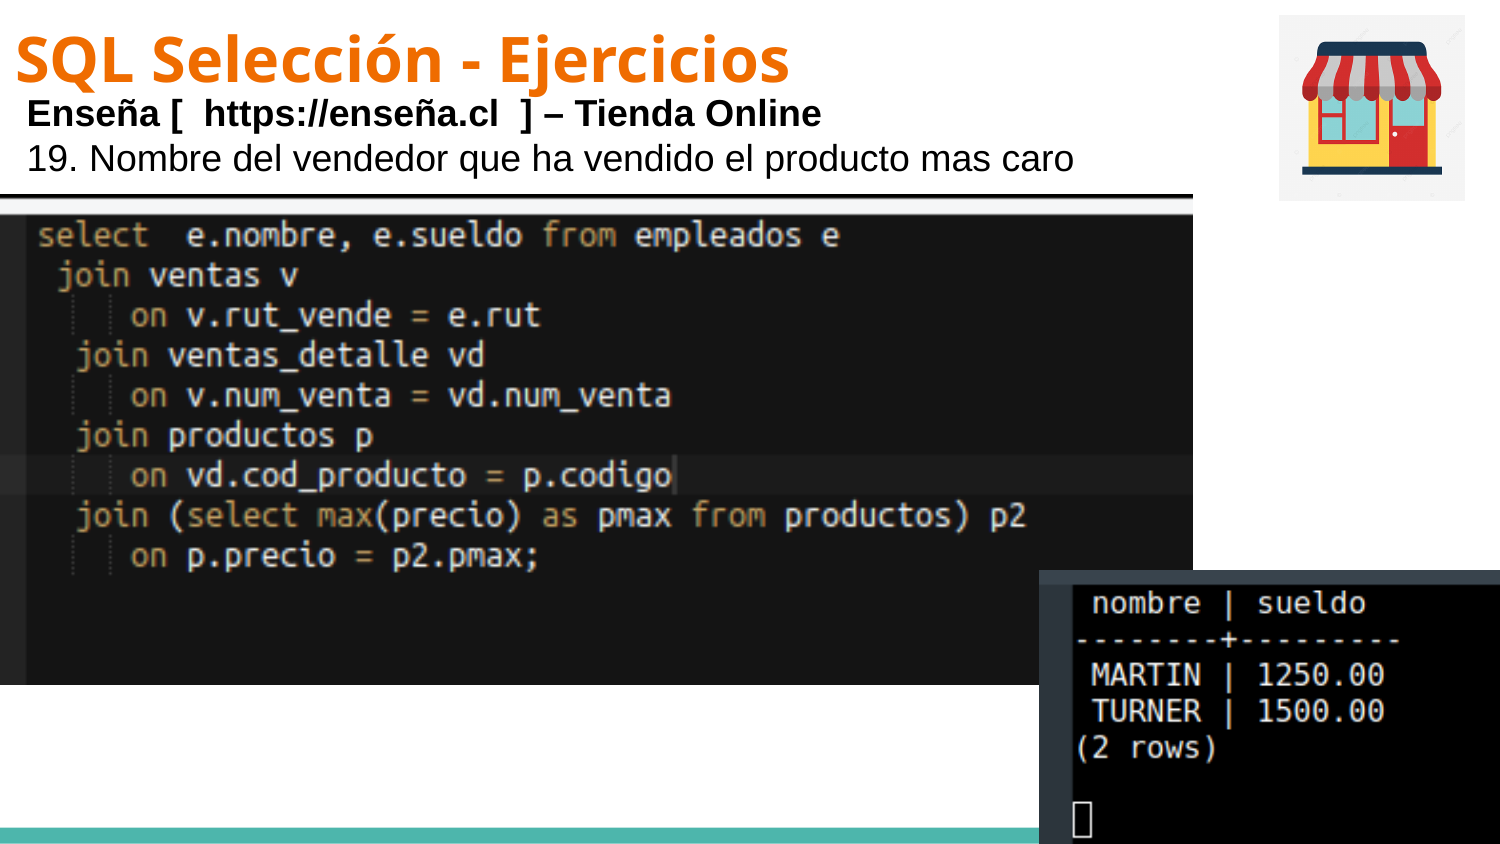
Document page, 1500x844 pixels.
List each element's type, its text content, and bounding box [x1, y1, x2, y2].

title SQL Selección - Ejercicios [0, 0, 1398, 116]
picture [0, 194, 1500, 844]
text_box Enseña [ https://enseña.cl ] – Tienda Online [11, 84, 1279, 129]
text_box 19. Nombre del vendedor que ha vendido el producto mas caro [11, 129, 1430, 229]
picture [1279, 15, 1465, 201]
